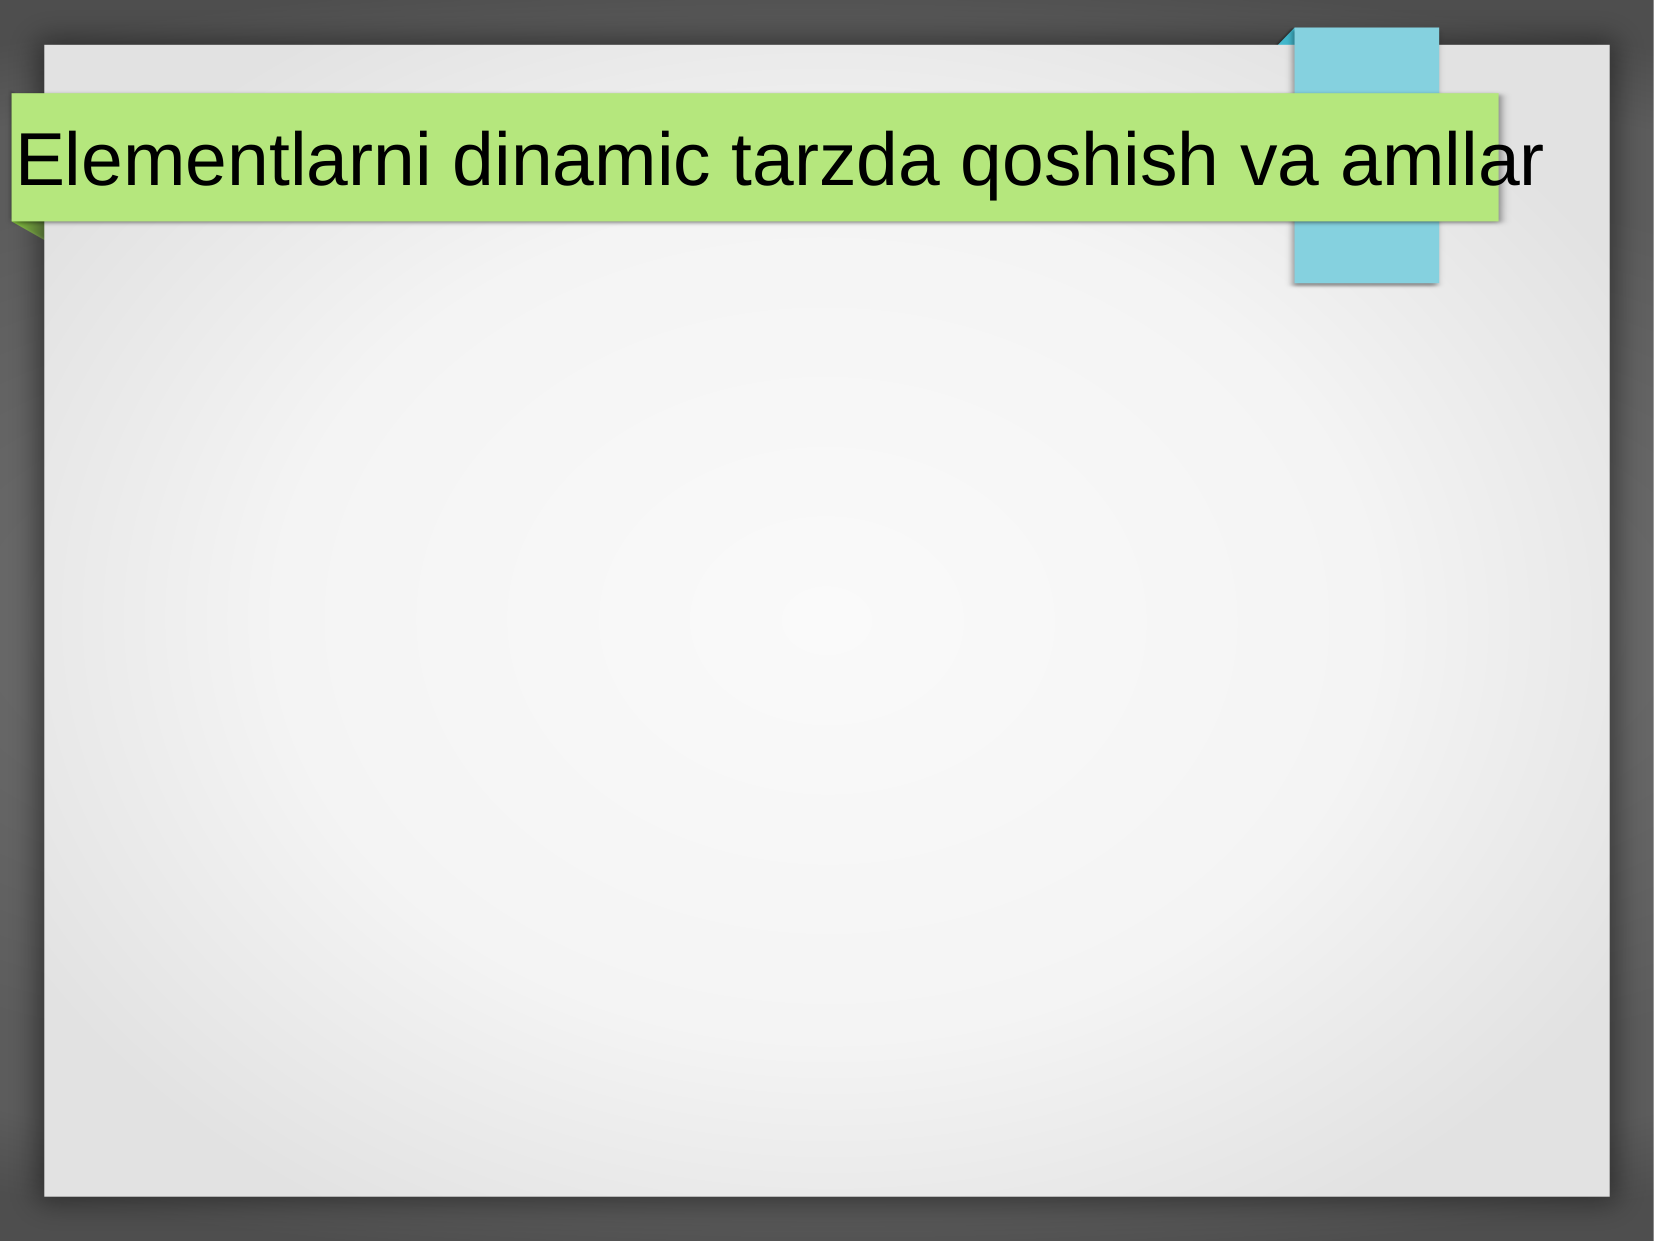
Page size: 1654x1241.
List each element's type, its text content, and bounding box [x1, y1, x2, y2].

title Elementlarni dinamic tarzda qoshish va amllar [15, 75, 1576, 244]
picture [0, 0, 1654, 1241]
